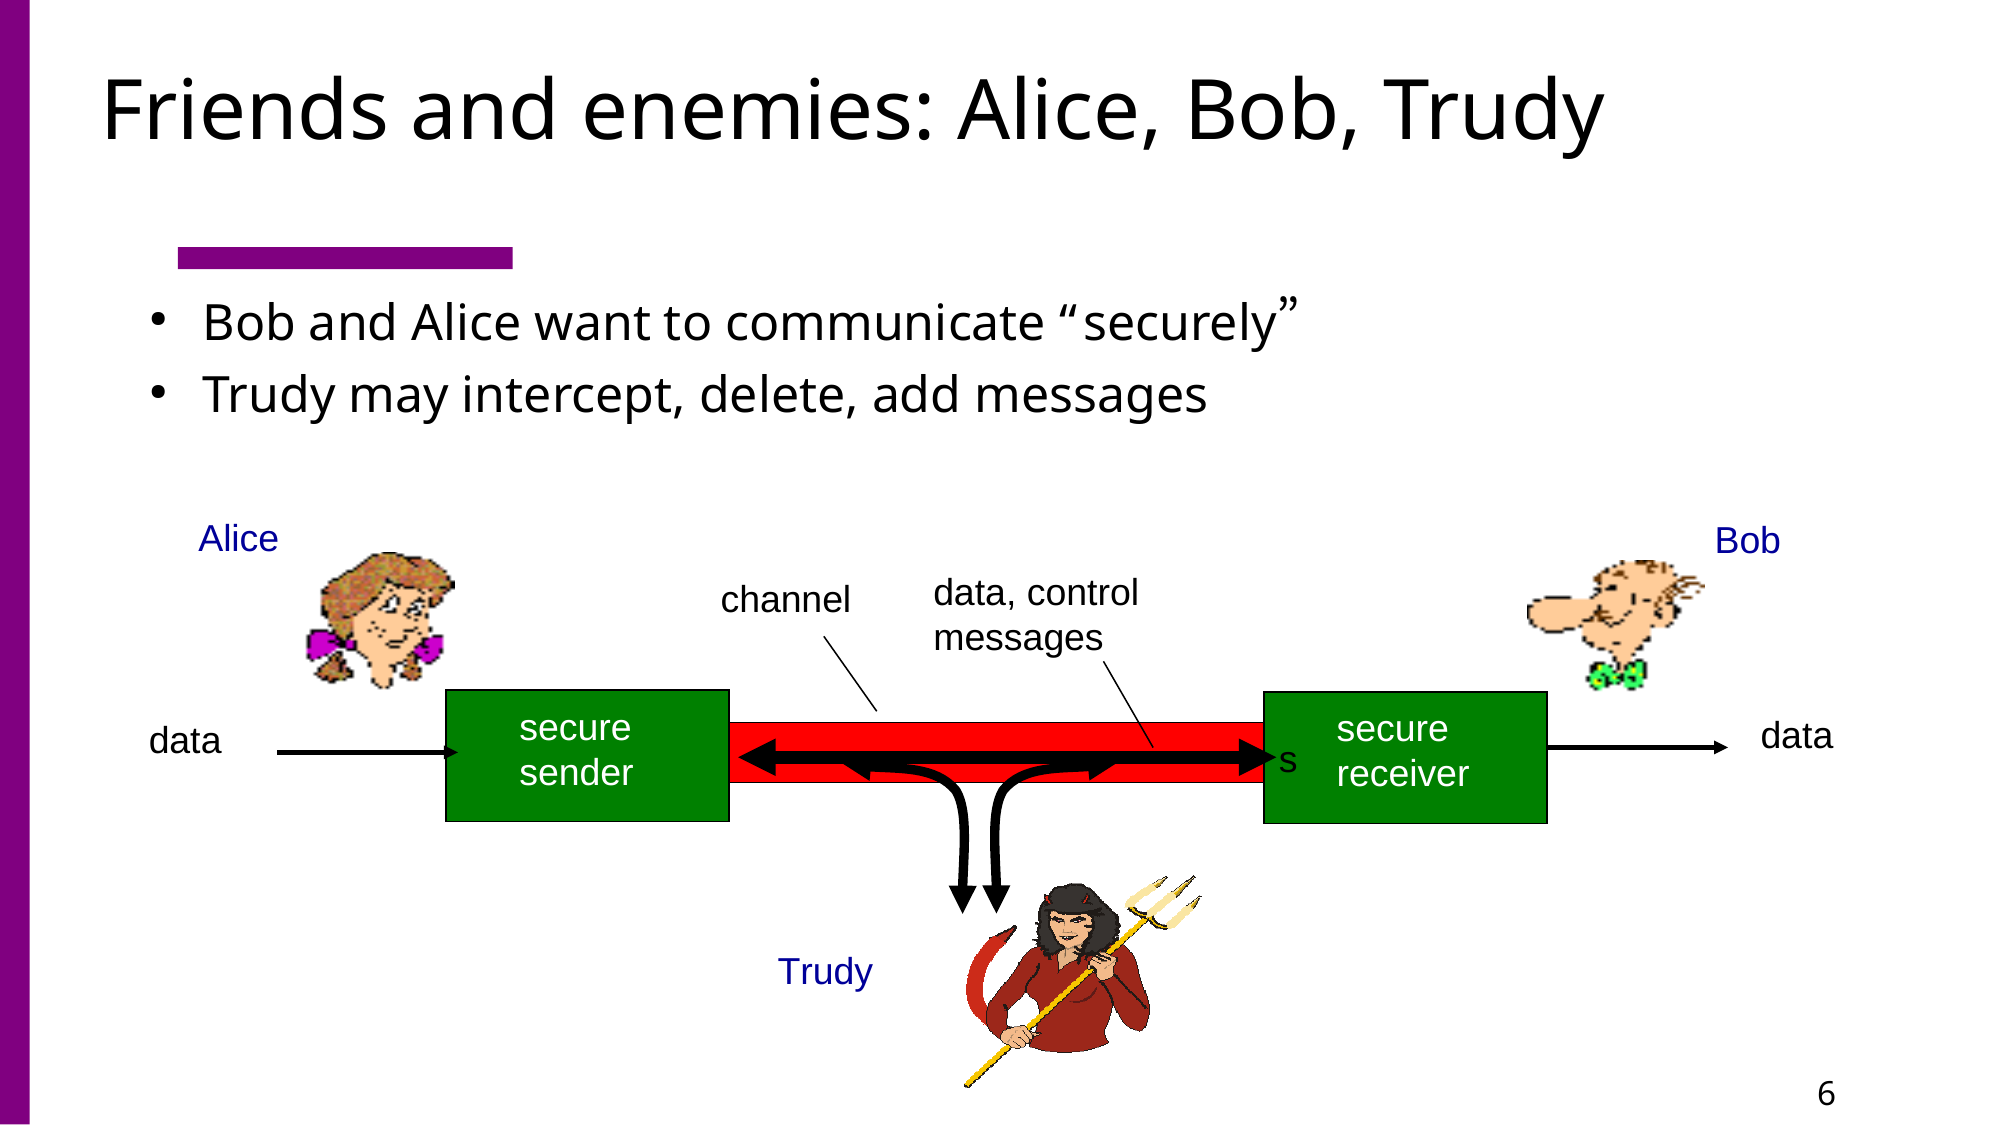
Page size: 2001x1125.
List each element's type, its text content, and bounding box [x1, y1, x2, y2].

text_box Trudy [762, 939, 889, 1000]
text_box data [1745, 703, 1849, 764]
text_box Bob [1699, 508, 1796, 569]
text_box data, control messages [918, 560, 1332, 667]
text_box data [133, 708, 237, 769]
text_box [445, 689, 1265, 822]
picture [964, 875, 1202, 1089]
text_box s [1264, 691, 1548, 824]
text_box channel [705, 567, 867, 629]
picture [1527, 560, 1705, 697]
title Friends and enemies: Alice, Bob, Trudy [49, 24, 1889, 188]
text_box [1021, 764, 1265, 783]
text_box [914, 764, 1043, 783]
list Bob and Alice want to communicate “securely” Trudy may intercept, delete, add messages [116, 210, 1898, 476]
text_box secure sender [504, 694, 649, 801]
text_box secure receiver [1321, 696, 1485, 803]
text_box Alice [183, 506, 295, 568]
picture [301, 552, 455, 695]
